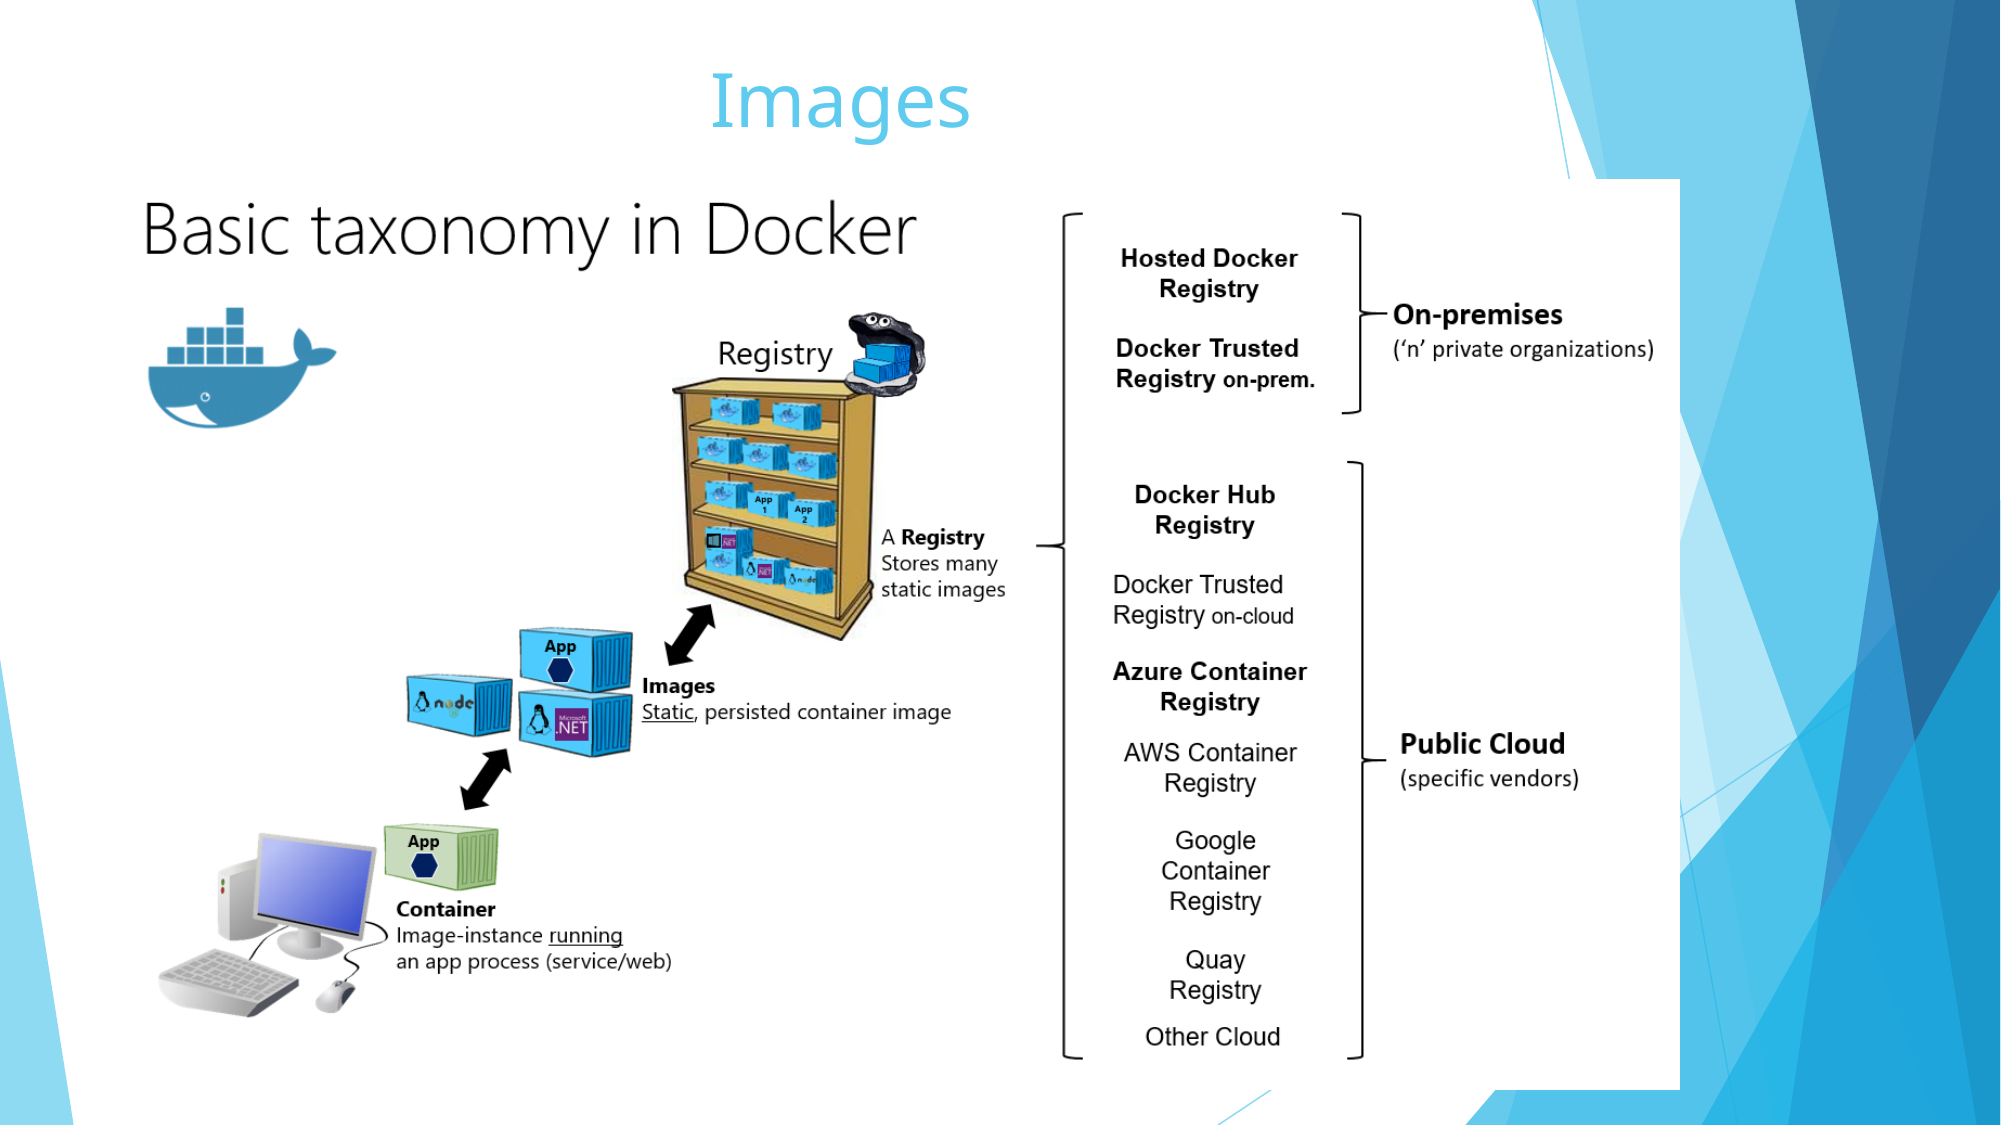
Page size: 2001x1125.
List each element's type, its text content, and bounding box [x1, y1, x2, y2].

picture [89, 179, 1680, 1090]
title Images [0, 0, 1411, 241]
text_box Docker Hub [225, 164, 1696, 931]
